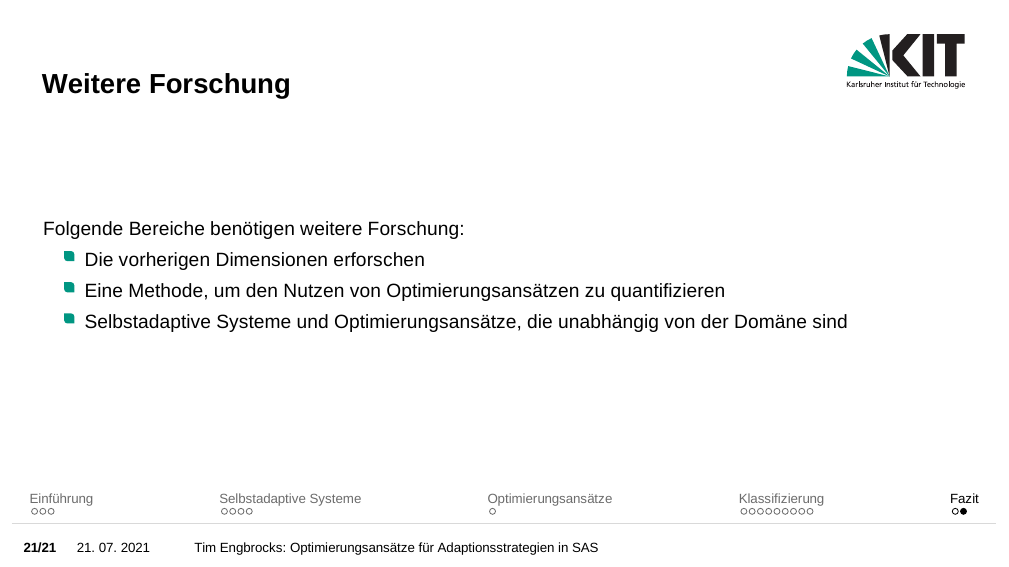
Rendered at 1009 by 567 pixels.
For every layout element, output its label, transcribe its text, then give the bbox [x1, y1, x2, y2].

text_box [871, 81, 882, 88]
text_box 21. 07. 2021 [76, 540, 150, 554]
text_box Weitere Forschung [41, 68, 291, 97]
text_box Optimierungsansätze [487, 491, 613, 505]
text_box Tim Engbrocks: Optimierungsansätze für Adaptionsstrategien in SAS [194, 540, 599, 554]
text_box Fazit [950, 491, 980, 505]
text_box [879, 34, 890, 77]
text_box Die vorherigen Dimensionen erforschen [84, 249, 418, 269]
text_box Folgende Bereiche benötigen weitere Forschung: [43, 218, 457, 238]
text_box [922, 34, 935, 77]
text_box [960, 508, 967, 515]
text_box [949, 81, 966, 89]
text_box 21/21 [23, 540, 57, 554]
text_box [923, 81, 948, 88]
text_box [892, 34, 921, 77]
text_box Selbstadaptive Systeme und Optimierungsansätze, die unabhängig von der Domäne sind [84, 311, 834, 331]
text_box Selbstadaptive Systeme [219, 491, 362, 505]
text_box Klassifizierung [738, 491, 825, 505]
text_box [911, 81, 922, 88]
text_box Einführung [29, 491, 94, 505]
text_box Eine Methode, um den Nutzen von Optimierungsansätzen zu quantifizieren [84, 280, 714, 300]
text_box [846, 81, 870, 88]
text_box [936, 34, 965, 77]
text_box [885, 81, 909, 88]
